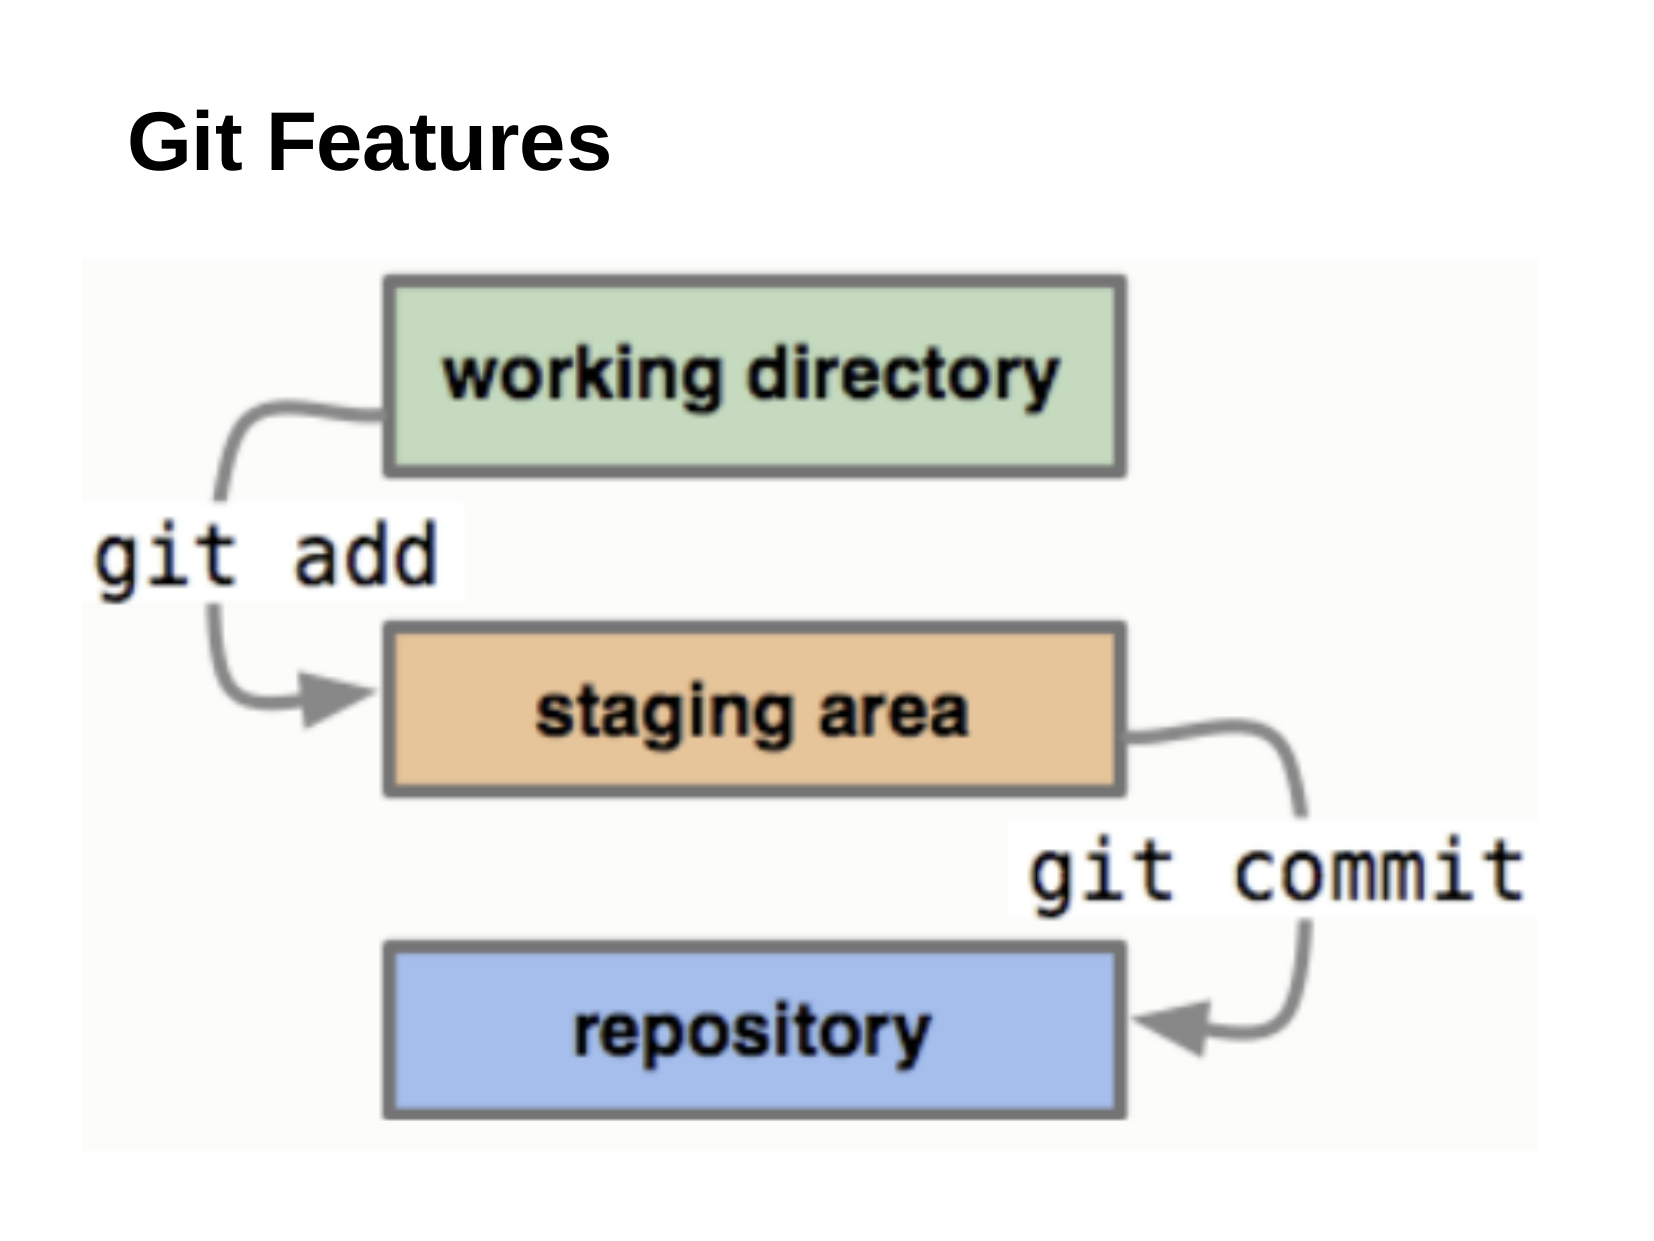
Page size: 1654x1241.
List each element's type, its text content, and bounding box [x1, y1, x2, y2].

title Git Features [82, 49, 1571, 196]
picture [82, 259, 1538, 1151]
text_box Branching Model - very fast creation, switching, merging, and deletion of branches Distributed – “clone” the entire repository Cryptographic integrity of every committed bit Staging area an intermediate area where commits can be formatted and reviewed before completing the commit [192, 380, 1599, 1199]
